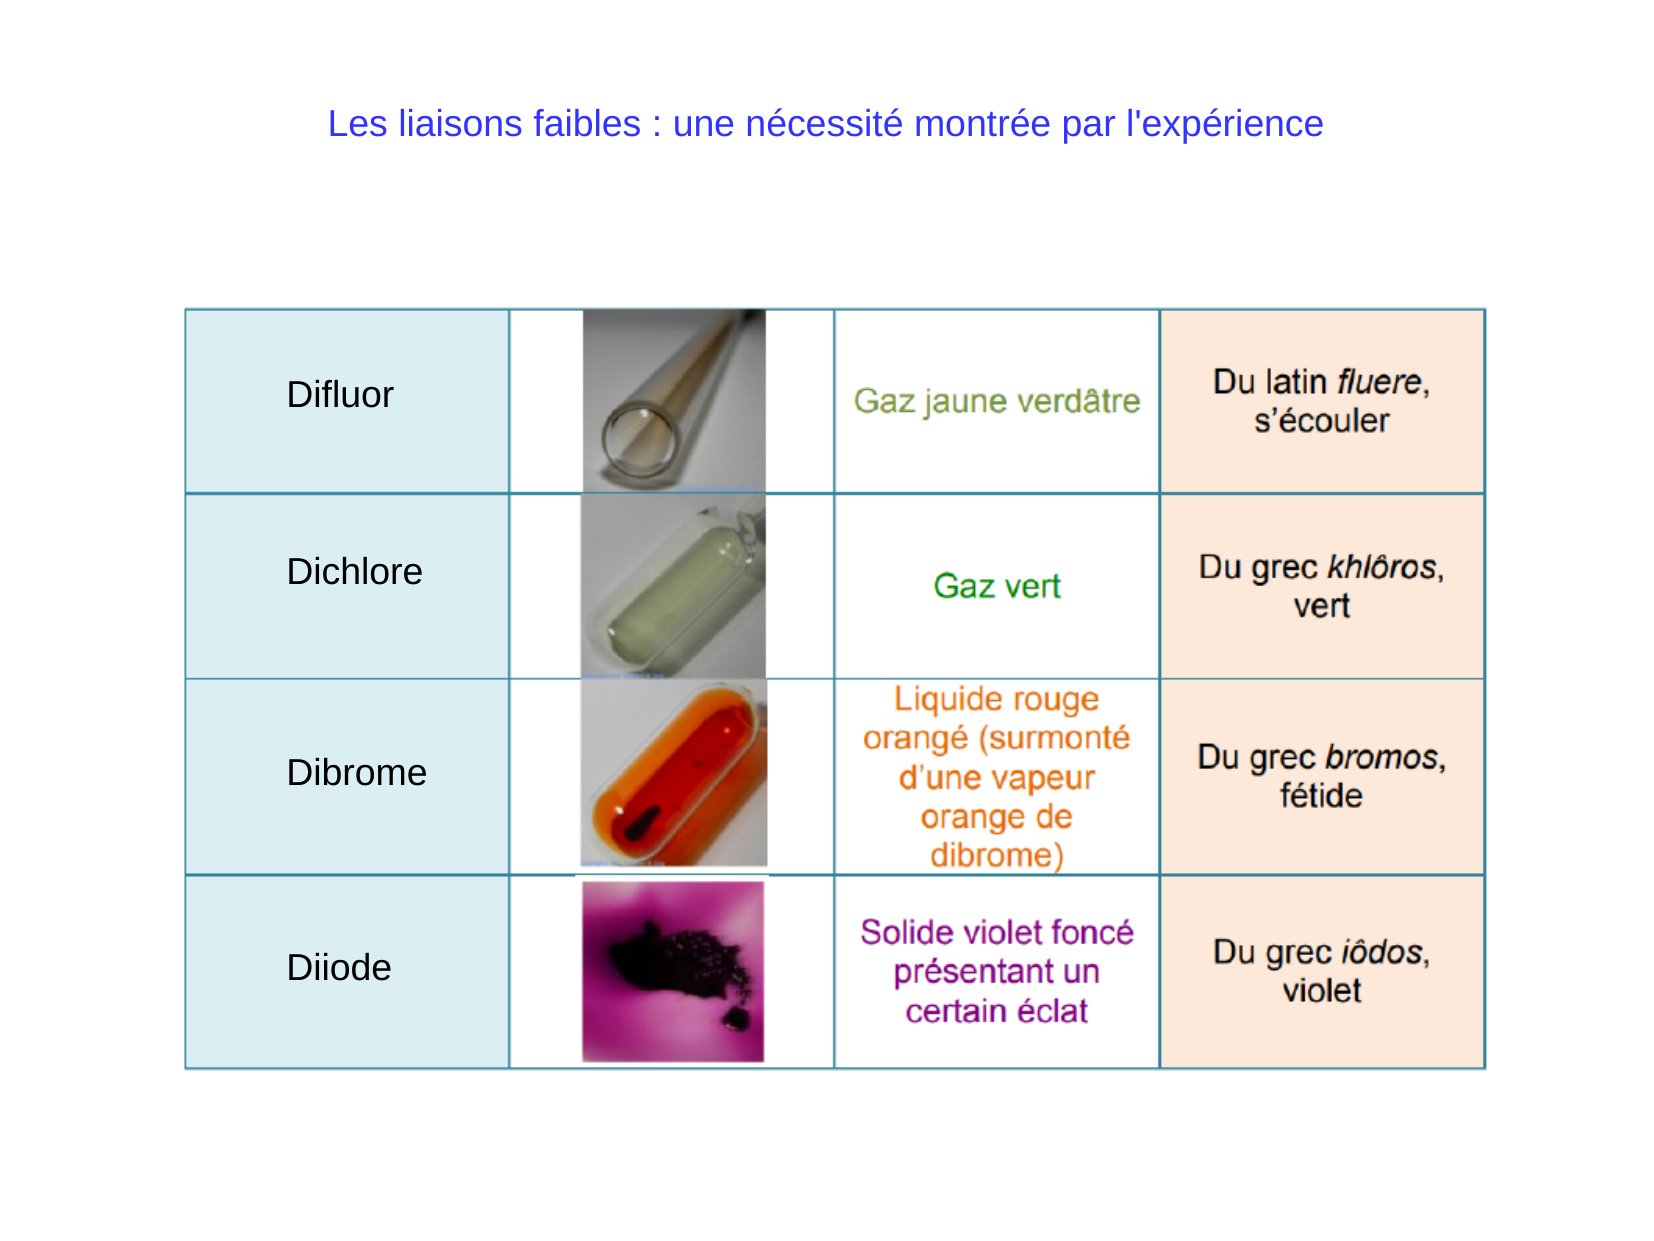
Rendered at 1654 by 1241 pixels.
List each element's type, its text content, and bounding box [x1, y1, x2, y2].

text_box Les liaisons faibles : une nécessité montrée par l'expérience [312, 94, 1341, 152]
text_box Dichlore [271, 543, 461, 601]
picture [152, 289, 1521, 1091]
text_box Diiode [271, 939, 461, 997]
text_box Dibrome [271, 744, 461, 802]
text_box Difluor [271, 366, 461, 424]
